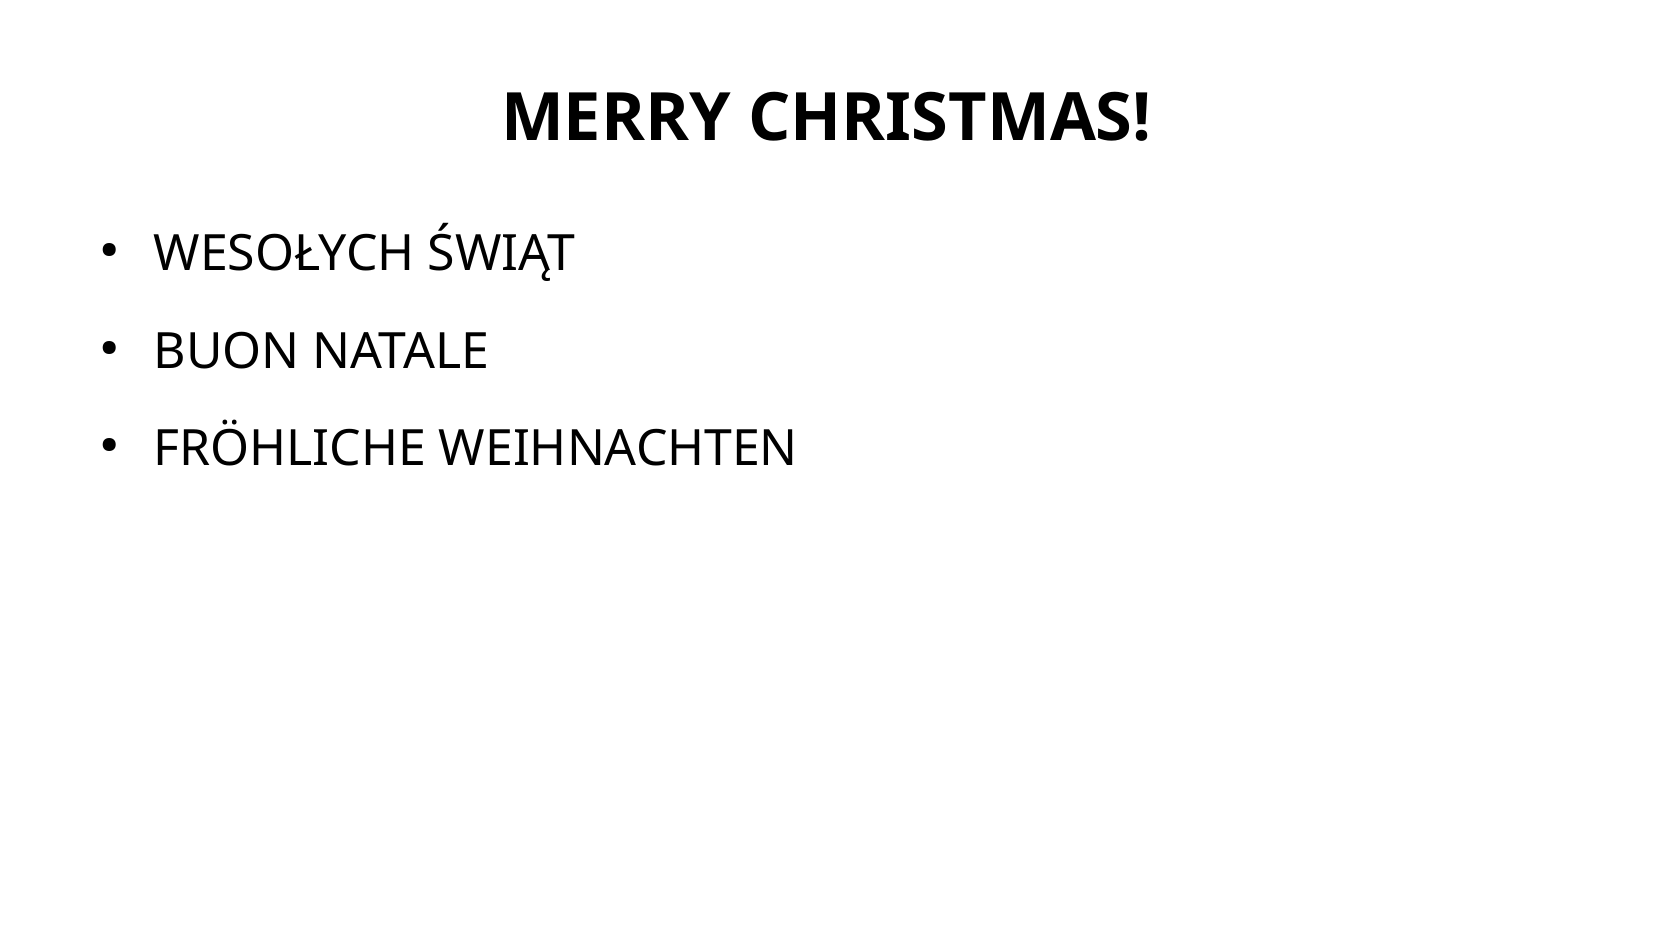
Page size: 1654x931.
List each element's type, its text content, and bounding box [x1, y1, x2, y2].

title MERRY CHRISTMAS! [82, 36, 1571, 193]
list WESOŁYCH ŚWIĄT BUON NATALE FRÖHLICHE WEIHNACHTEN [82, 217, 1571, 757]
